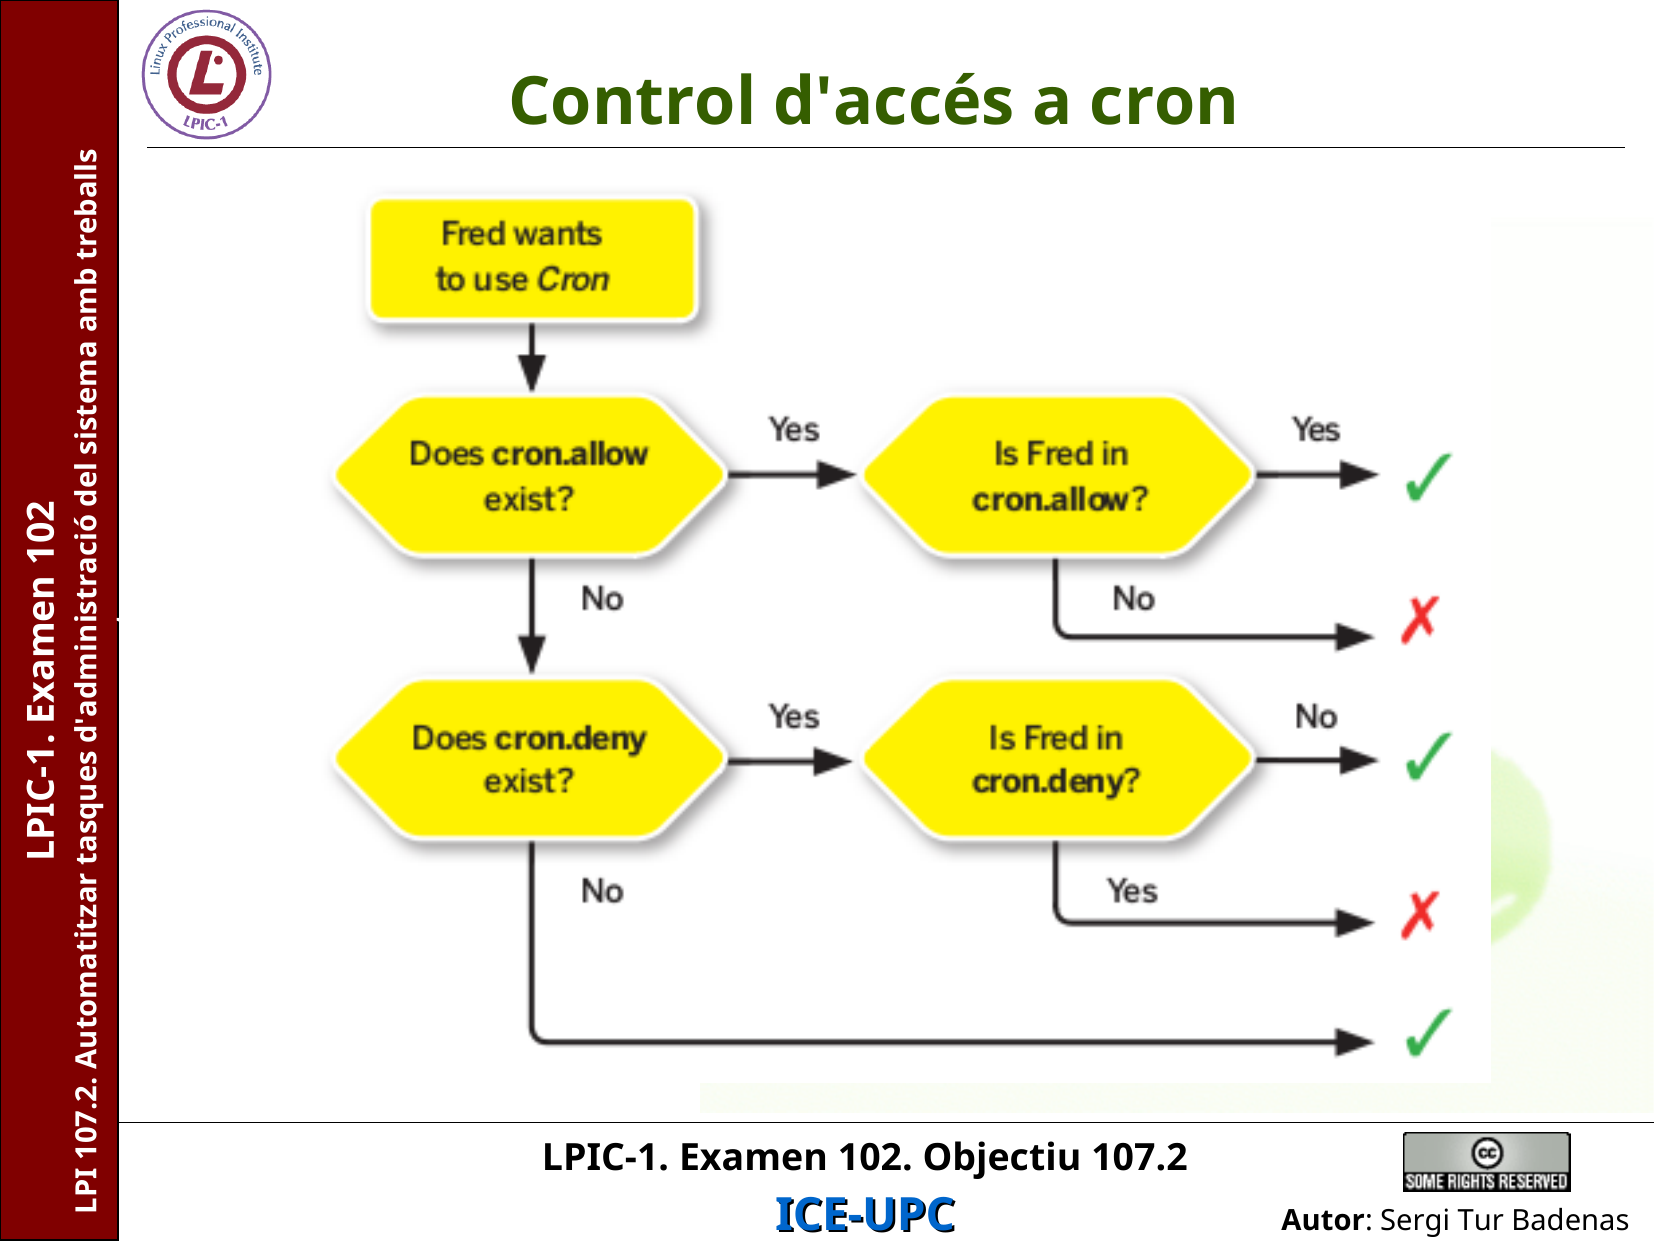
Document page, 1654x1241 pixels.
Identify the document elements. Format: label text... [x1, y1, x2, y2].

picture [1403, 1132, 1571, 1192]
title Control d'accés a cron [129, 55, 1619, 142]
picture [310, 176, 1654, 1113]
picture [135, 5, 277, 55]
